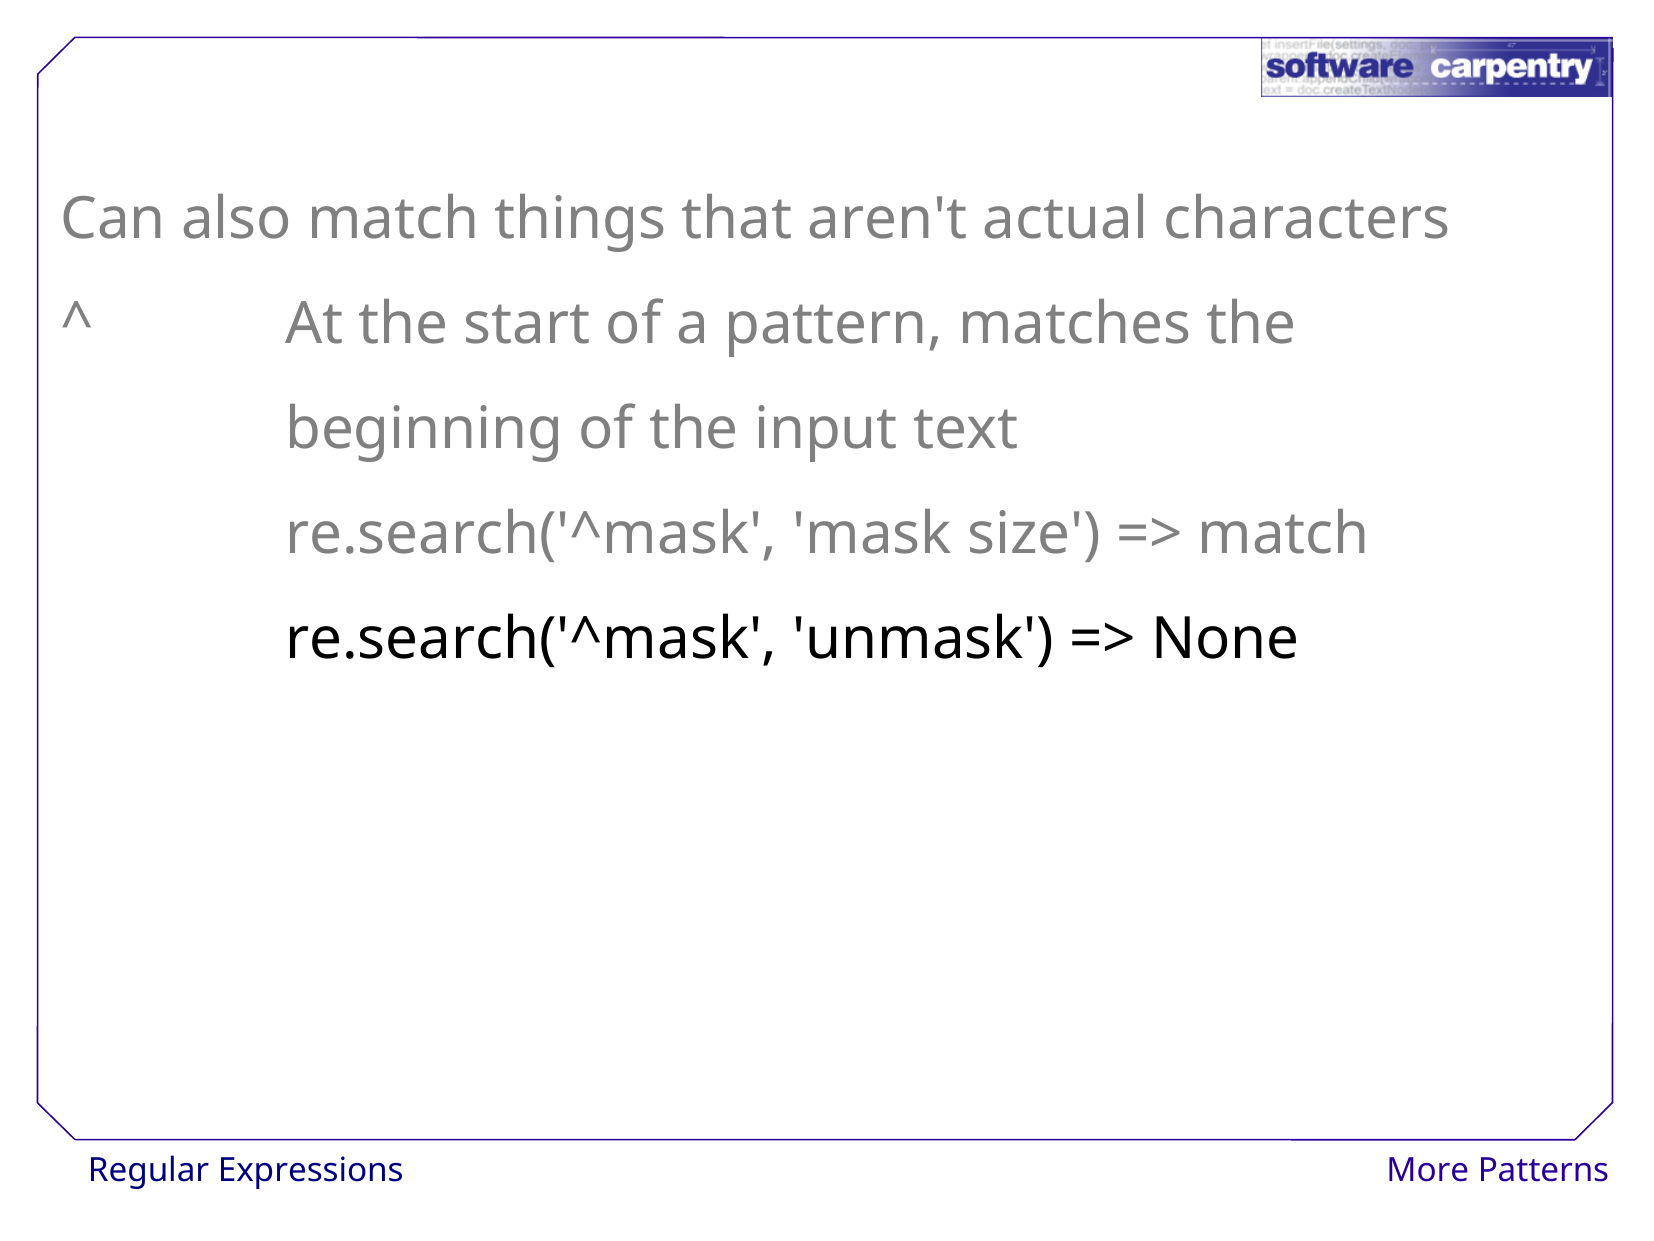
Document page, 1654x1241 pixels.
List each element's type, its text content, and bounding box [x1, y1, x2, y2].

text_box Can also match things that aren't actual characters ^ At the start of a pattern, matches the beginning of the input text re.search('^mask', 'mask size') => match re.search('^mask', 'unmask') => None [45, 138, 1616, 679]
picture [1261, 39, 1613, 97]
